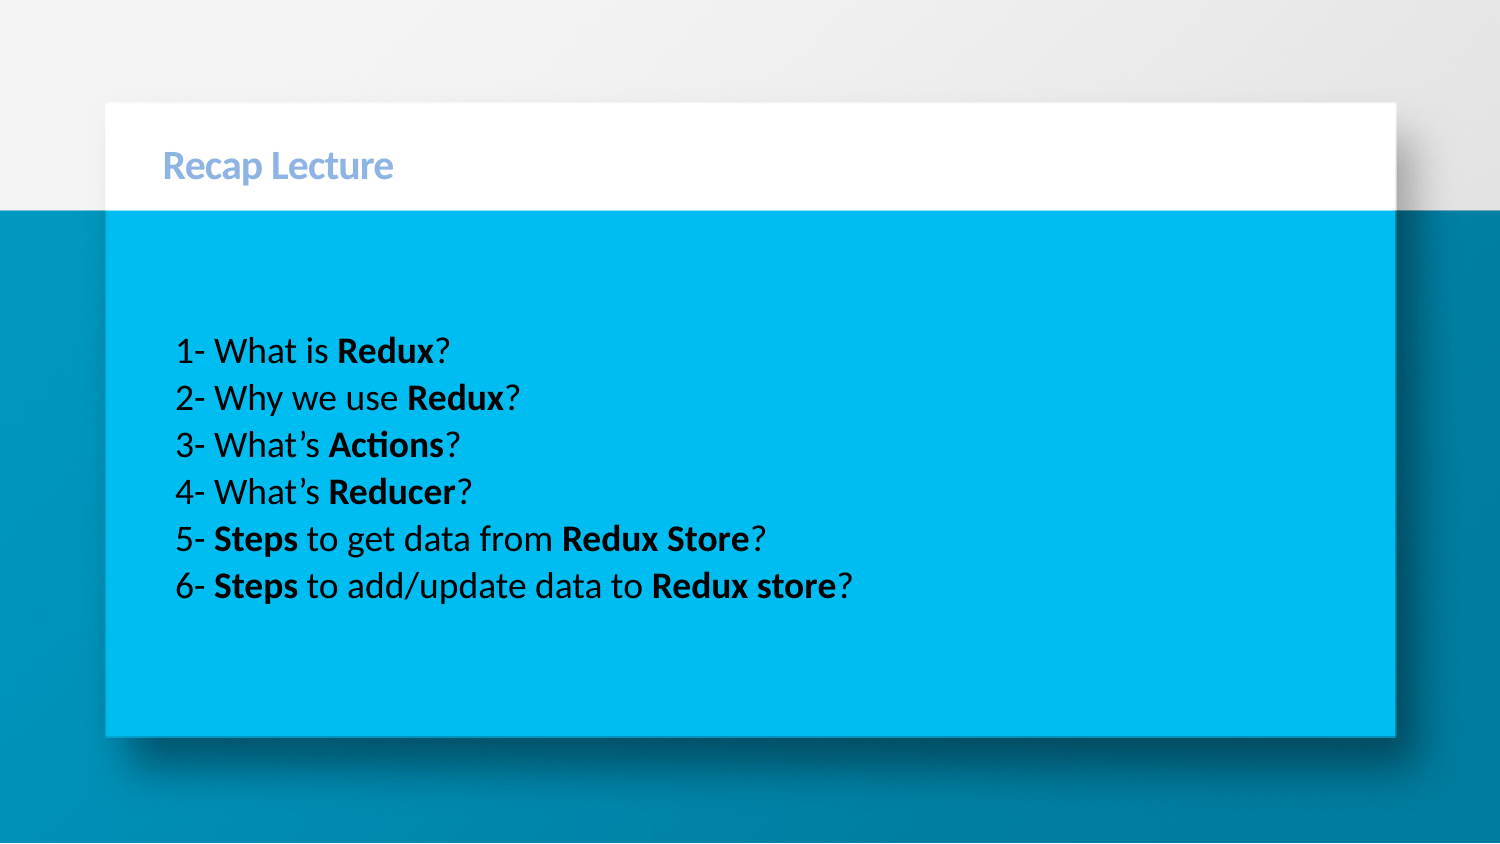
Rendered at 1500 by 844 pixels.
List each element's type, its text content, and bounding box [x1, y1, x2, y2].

title Recap Lecture [160, 135, 676, 279]
text_box 1- What is Redux? 2- Why we use Redux? 3- What’s Actions? 4- What’s Reducer? 5- Steps to get data from Redux Store? 6- Steps to add/update data to Redux store? [173, 323, 1309, 701]
text_box [0, 0, 1500, 843]
